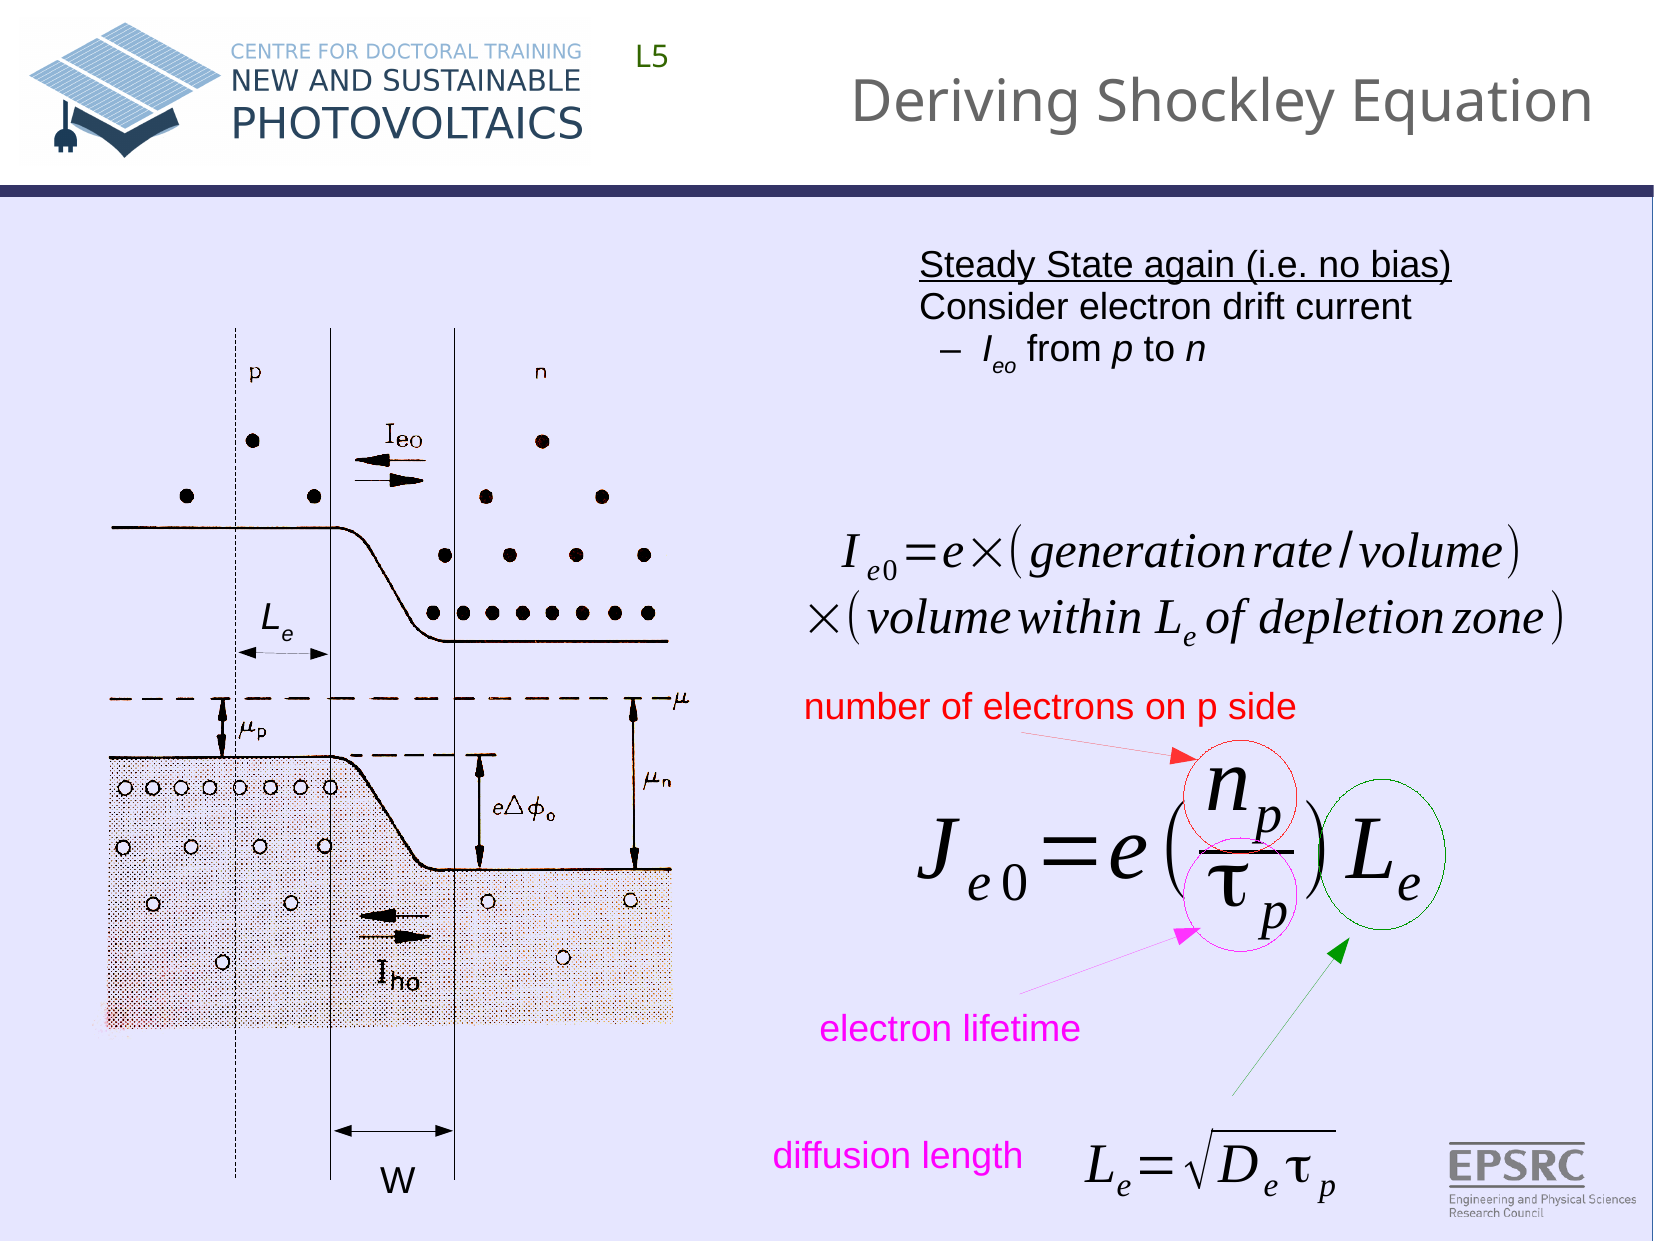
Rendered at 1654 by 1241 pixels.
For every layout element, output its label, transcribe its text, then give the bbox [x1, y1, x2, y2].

text_box diffusion length [757, 1126, 1039, 1184]
picture [331, 333, 454, 1040]
chart [893, 730, 1445, 942]
text_box Deriving Shockley Equation [758, 55, 1610, 146]
text_box L5 [620, 29, 880, 80]
picture [455, 333, 698, 1040]
text_box Le [246, 587, 309, 680]
chart [791, 520, 1578, 653]
picture [19, 17, 591, 166]
picture [1449, 1142, 1636, 1217]
text_box number of electrons on p side [789, 677, 1312, 735]
text_box [0, 197, 1653, 1241]
text_box W [365, 1152, 431, 1241]
chart [1067, 1126, 1352, 1204]
text_box Steady State again (i.e. no bias) Consider electron drift current – Ieo from p to n [904, 236, 1467, 386]
picture [92, 333, 330, 1040]
text_box electron lifetime [804, 999, 1097, 1057]
chart [1166, 938, 1177, 942]
